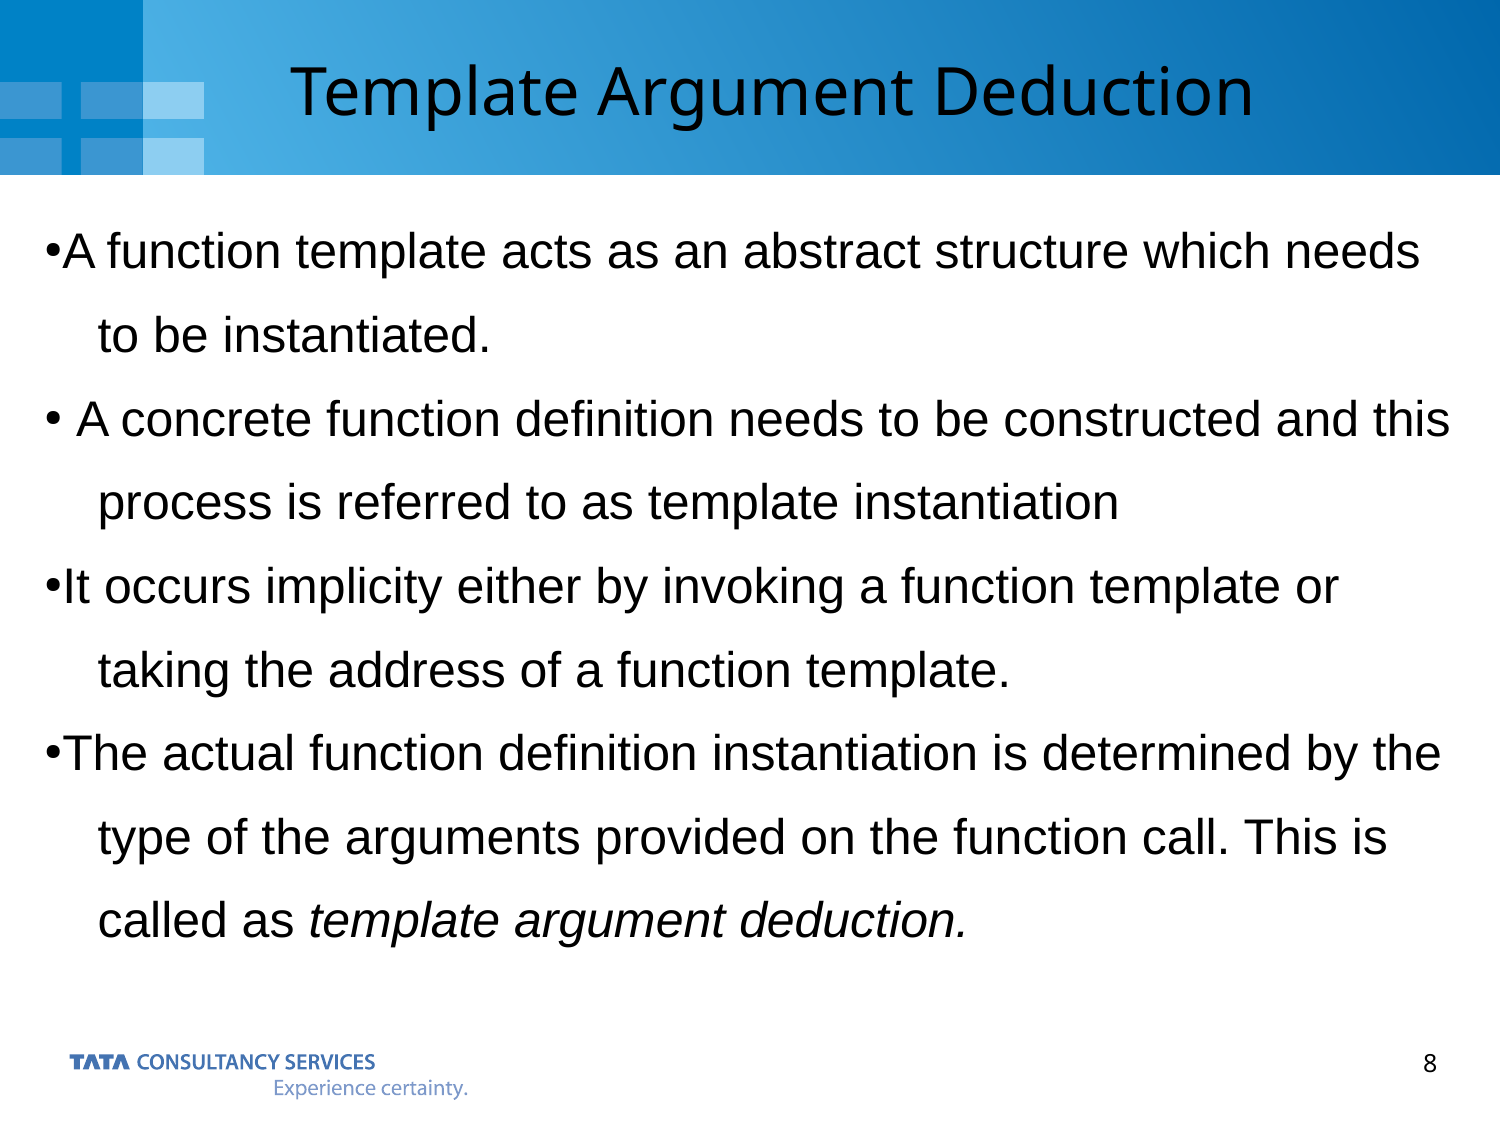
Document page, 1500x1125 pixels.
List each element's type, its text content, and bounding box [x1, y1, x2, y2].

text_box A function template acts as an abstract structure which needs to be instantiated. A concrete function definition needs to be constructed and this process is referred to as template instantiation It occurs implicity either by invoking a function template or taking the address of a function template. The actual function definition instantiation is determined by the type of the arguments provided on the function call. This is called as template argument deduction. [11, 188, 1489, 1016]
text_box Template Argument Deduction [200, 23, 1347, 154]
